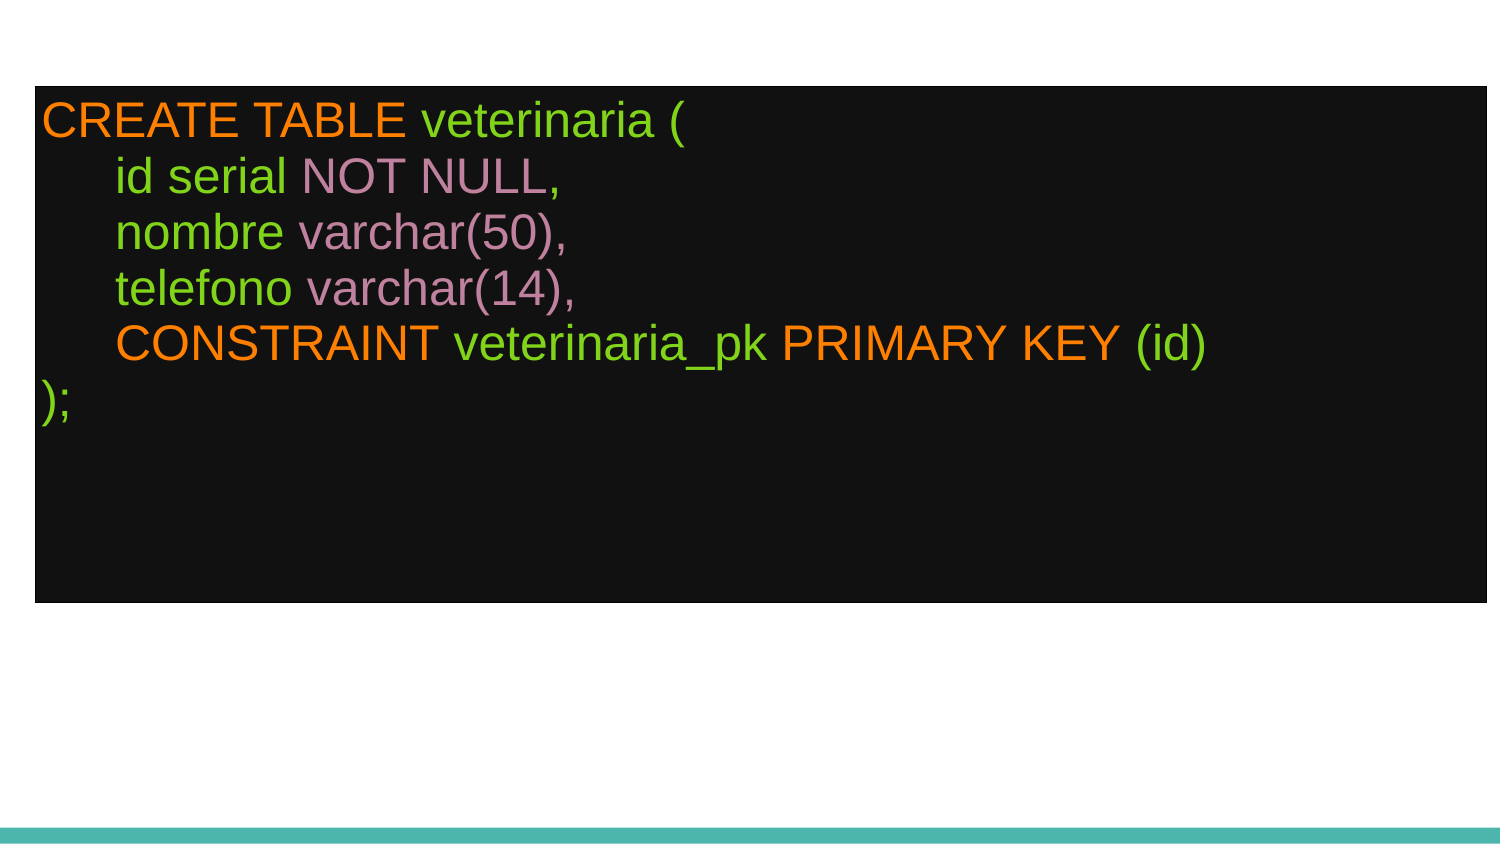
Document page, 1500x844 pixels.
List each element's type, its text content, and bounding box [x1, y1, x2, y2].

table_header CREATE TABLE veterinaria ( id serial NOT NULL, nombre varchar(50), telefono varchar(14), CONSTRAINT veterinaria_pk PRIMARY KEY (id) ); [36, 87, 1486, 602]
